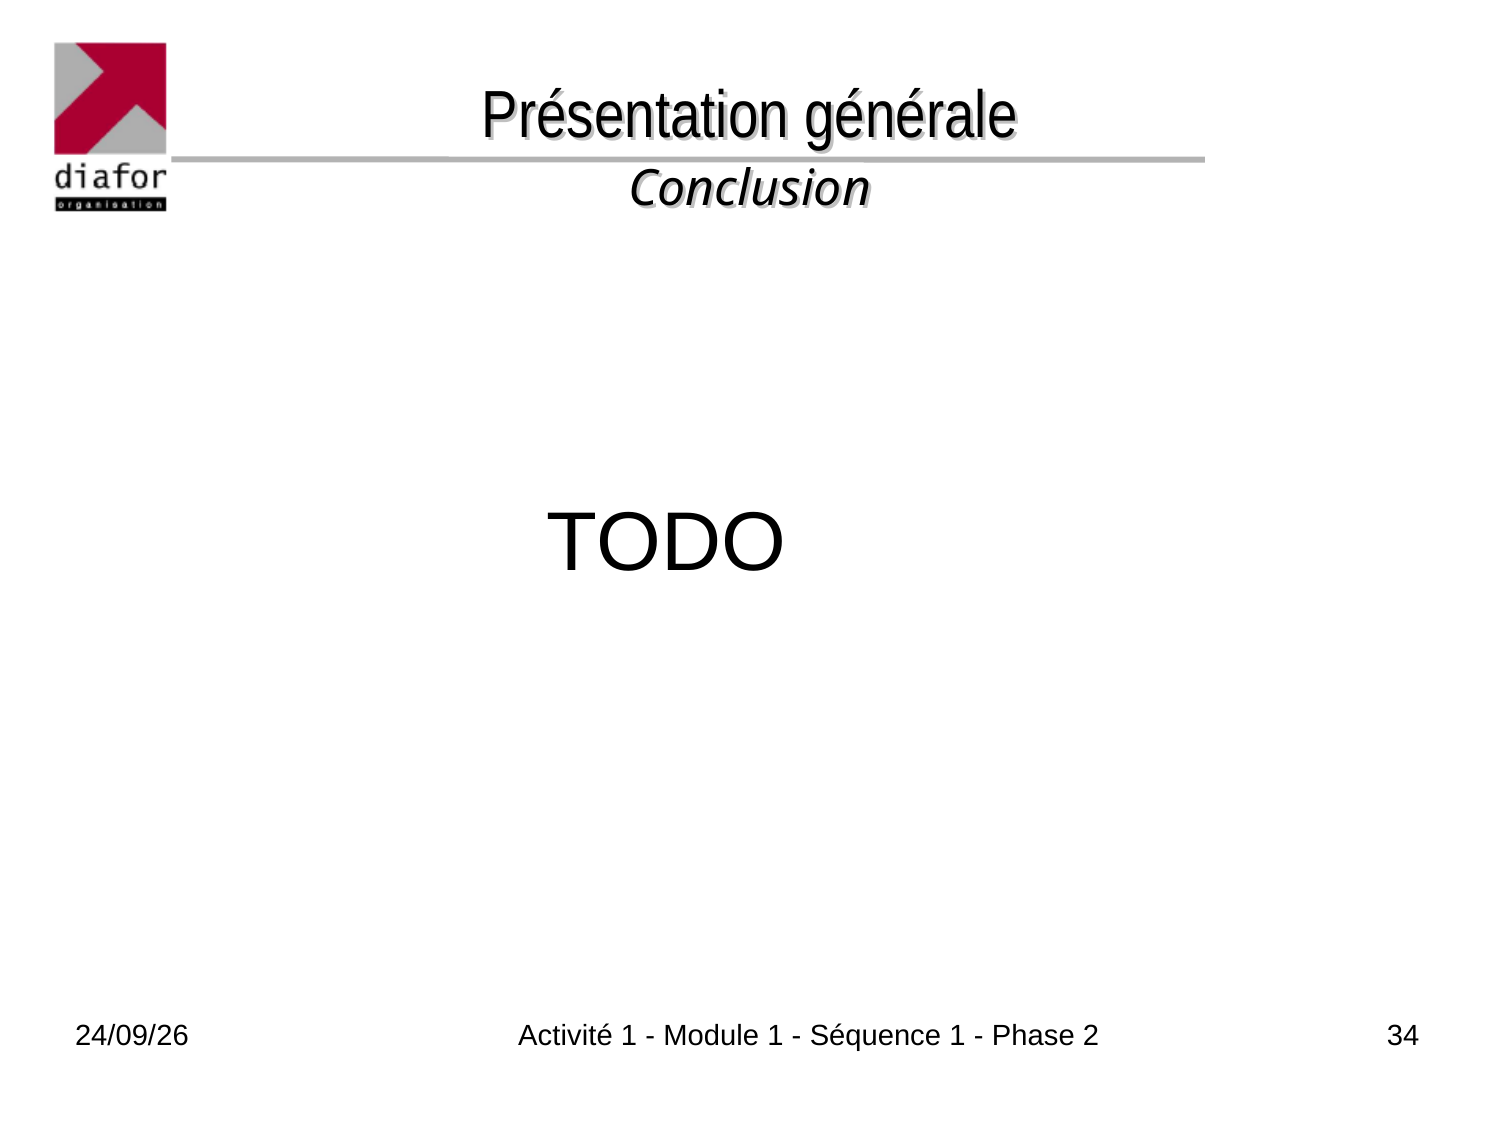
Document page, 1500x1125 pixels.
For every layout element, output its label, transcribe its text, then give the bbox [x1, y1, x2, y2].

picture [53, 42, 168, 213]
title Présentation générale Conclusion [75, 45, 1426, 250]
text_box TODO [531, 501, 1093, 593]
